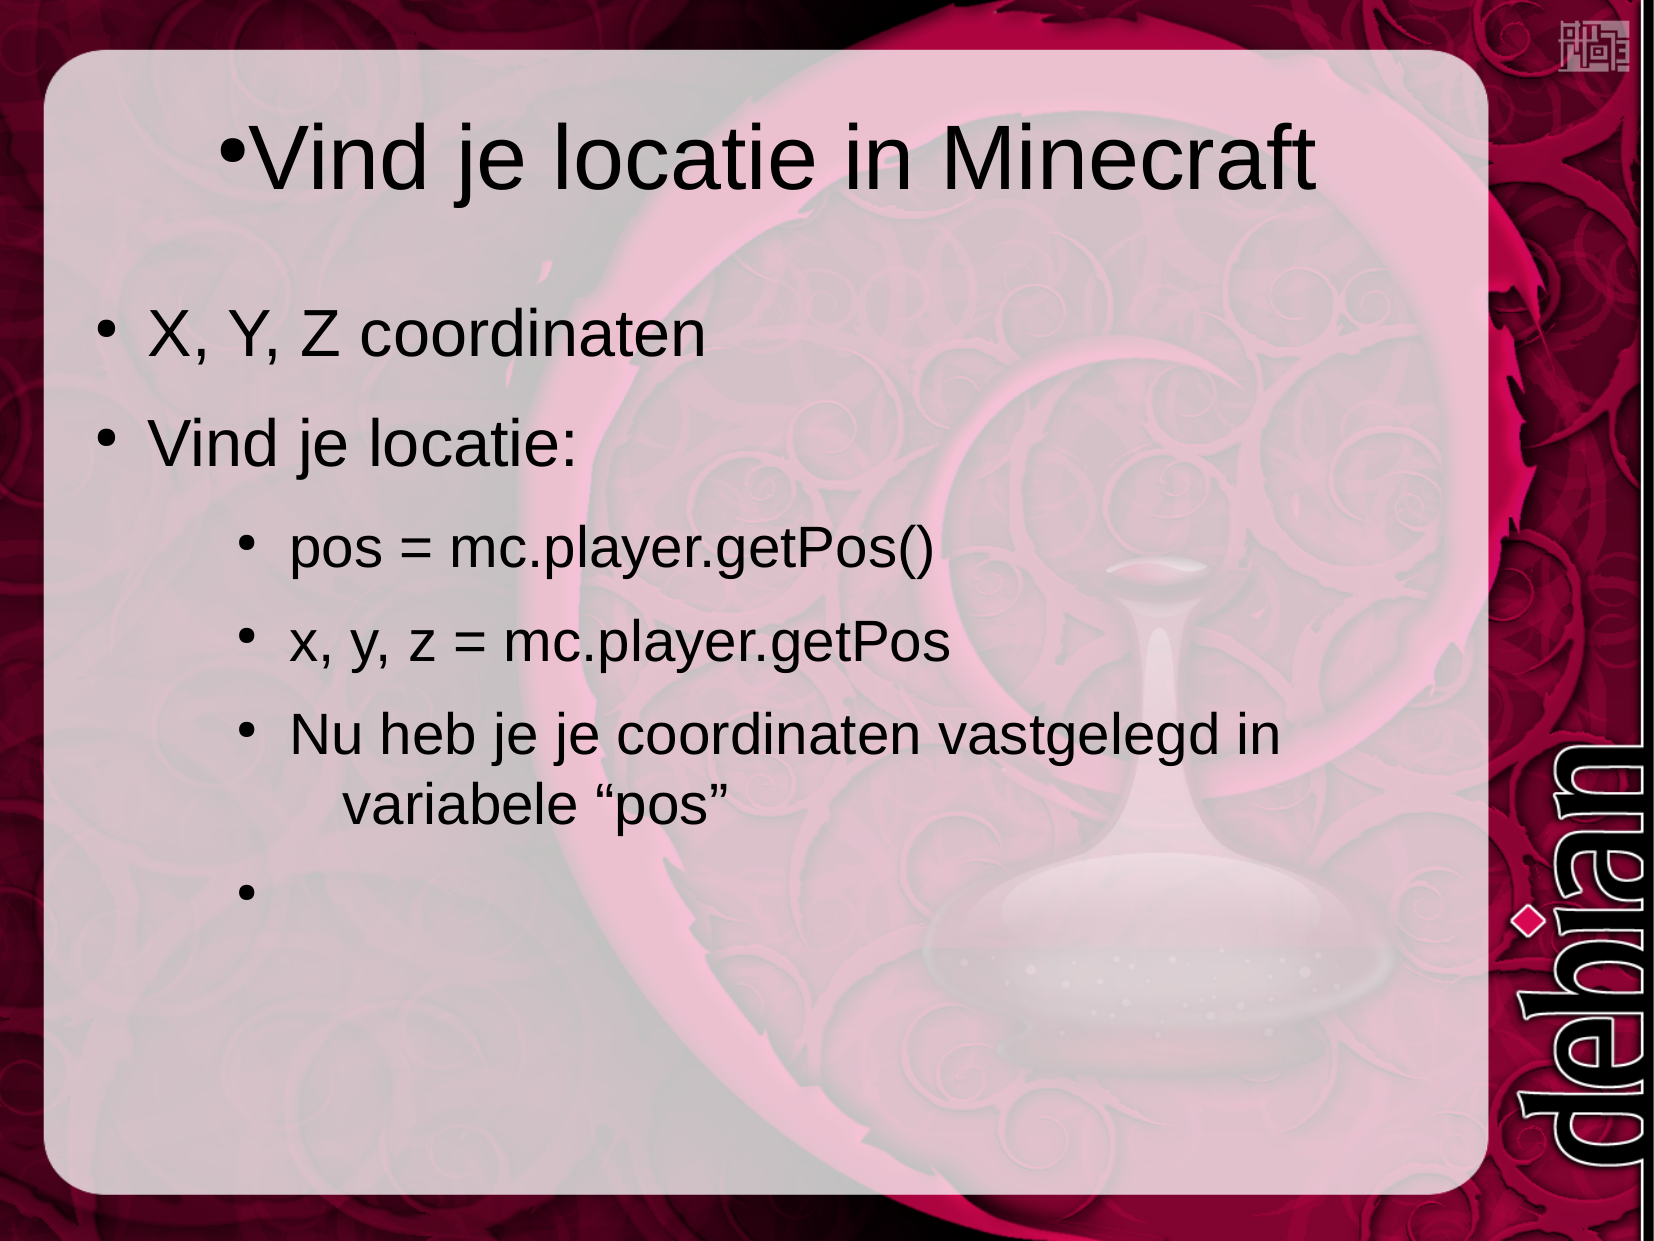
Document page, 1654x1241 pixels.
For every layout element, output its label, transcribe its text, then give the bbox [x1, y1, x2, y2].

title Vind je locatie in Minecraft [59, 49, 1477, 257]
list X, Y, Z coordinaten Vind je locatie: pos = mc.player.getPos() x, y, z = mc.player.getPos Nu heb je je coordinaten vastgelegd in variabele “pos” [59, 290, 1477, 1109]
picture [0, 0, 1654, 1241]
